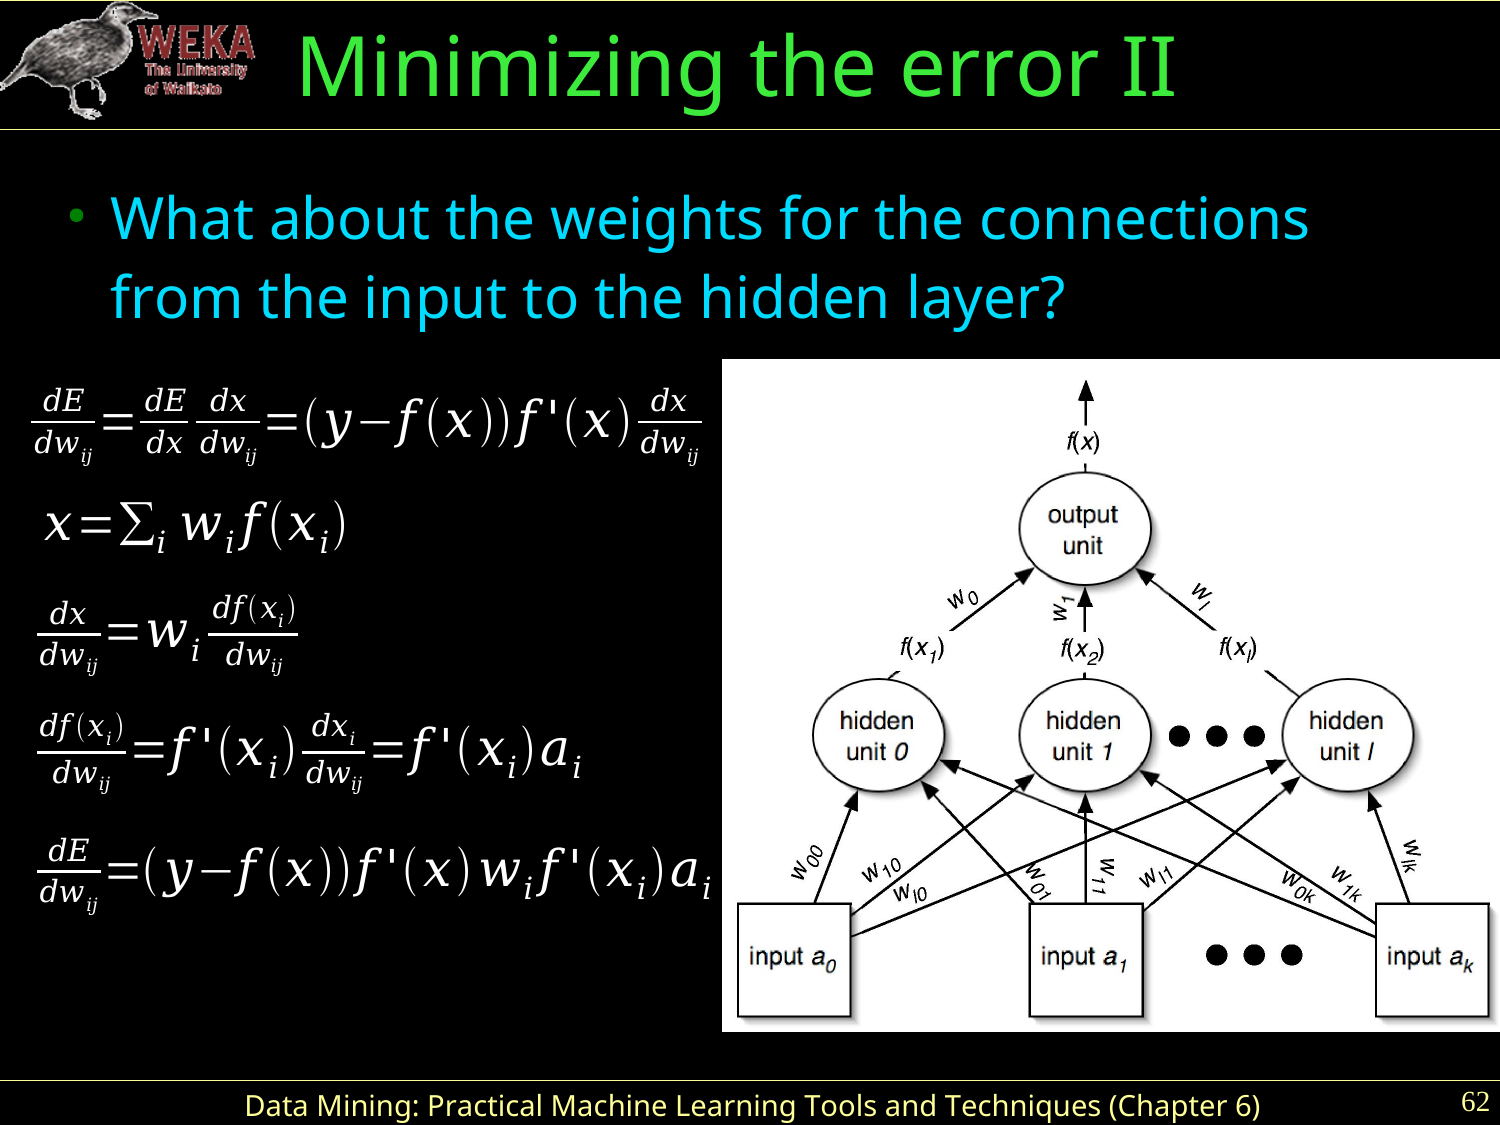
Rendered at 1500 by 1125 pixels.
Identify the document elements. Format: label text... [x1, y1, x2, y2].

picture [722, 359, 1500, 1033]
list What about the weights for the connections from the input to the hidden layer? [67, 177, 1418, 1093]
chart [29, 833, 717, 916]
title Minimizing the error II [295, 0, 1486, 159]
chart [29, 708, 587, 795]
chart [24, 383, 709, 466]
chart [29, 590, 306, 678]
picture [0, 1, 266, 129]
chart [37, 493, 355, 562]
